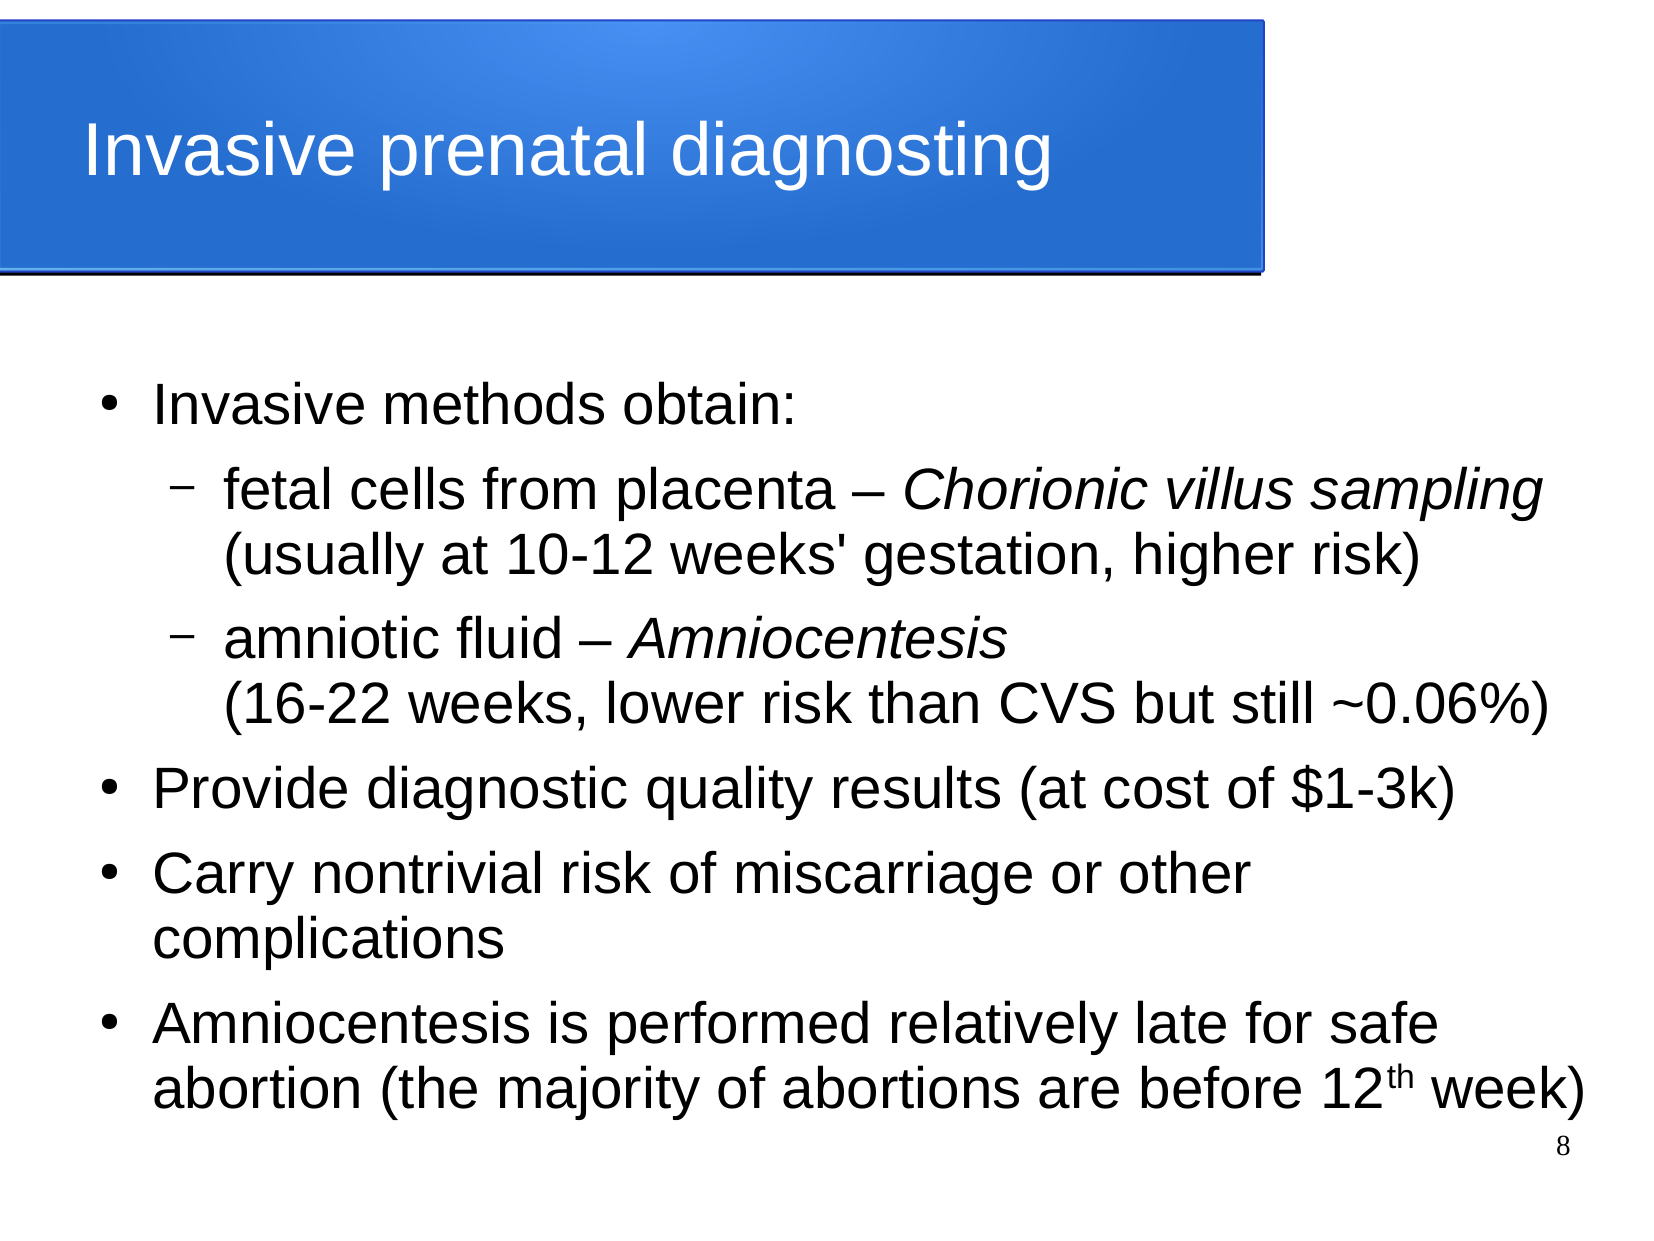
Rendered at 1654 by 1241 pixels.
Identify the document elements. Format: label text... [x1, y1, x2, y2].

list Invasive methods obtain: fetal cells from placenta – Chorionic villus sampling (usually at 10-12 weeks' gestation, higher risk) amniotic fluid – Amniocentesis (16-22 weeks, lower risk than CVS but still ~0.06%) Provide diagnostic quality results (at cost of $1-3k) Carry nontrivial risk of miscarriage or other complications Amniocentesis is performed relatively late for safe abortion (the majority of abortions are before 12th week) [81, 371, 1594, 1142]
title Invasive prenatal diagnosting [82, 47, 1235, 252]
